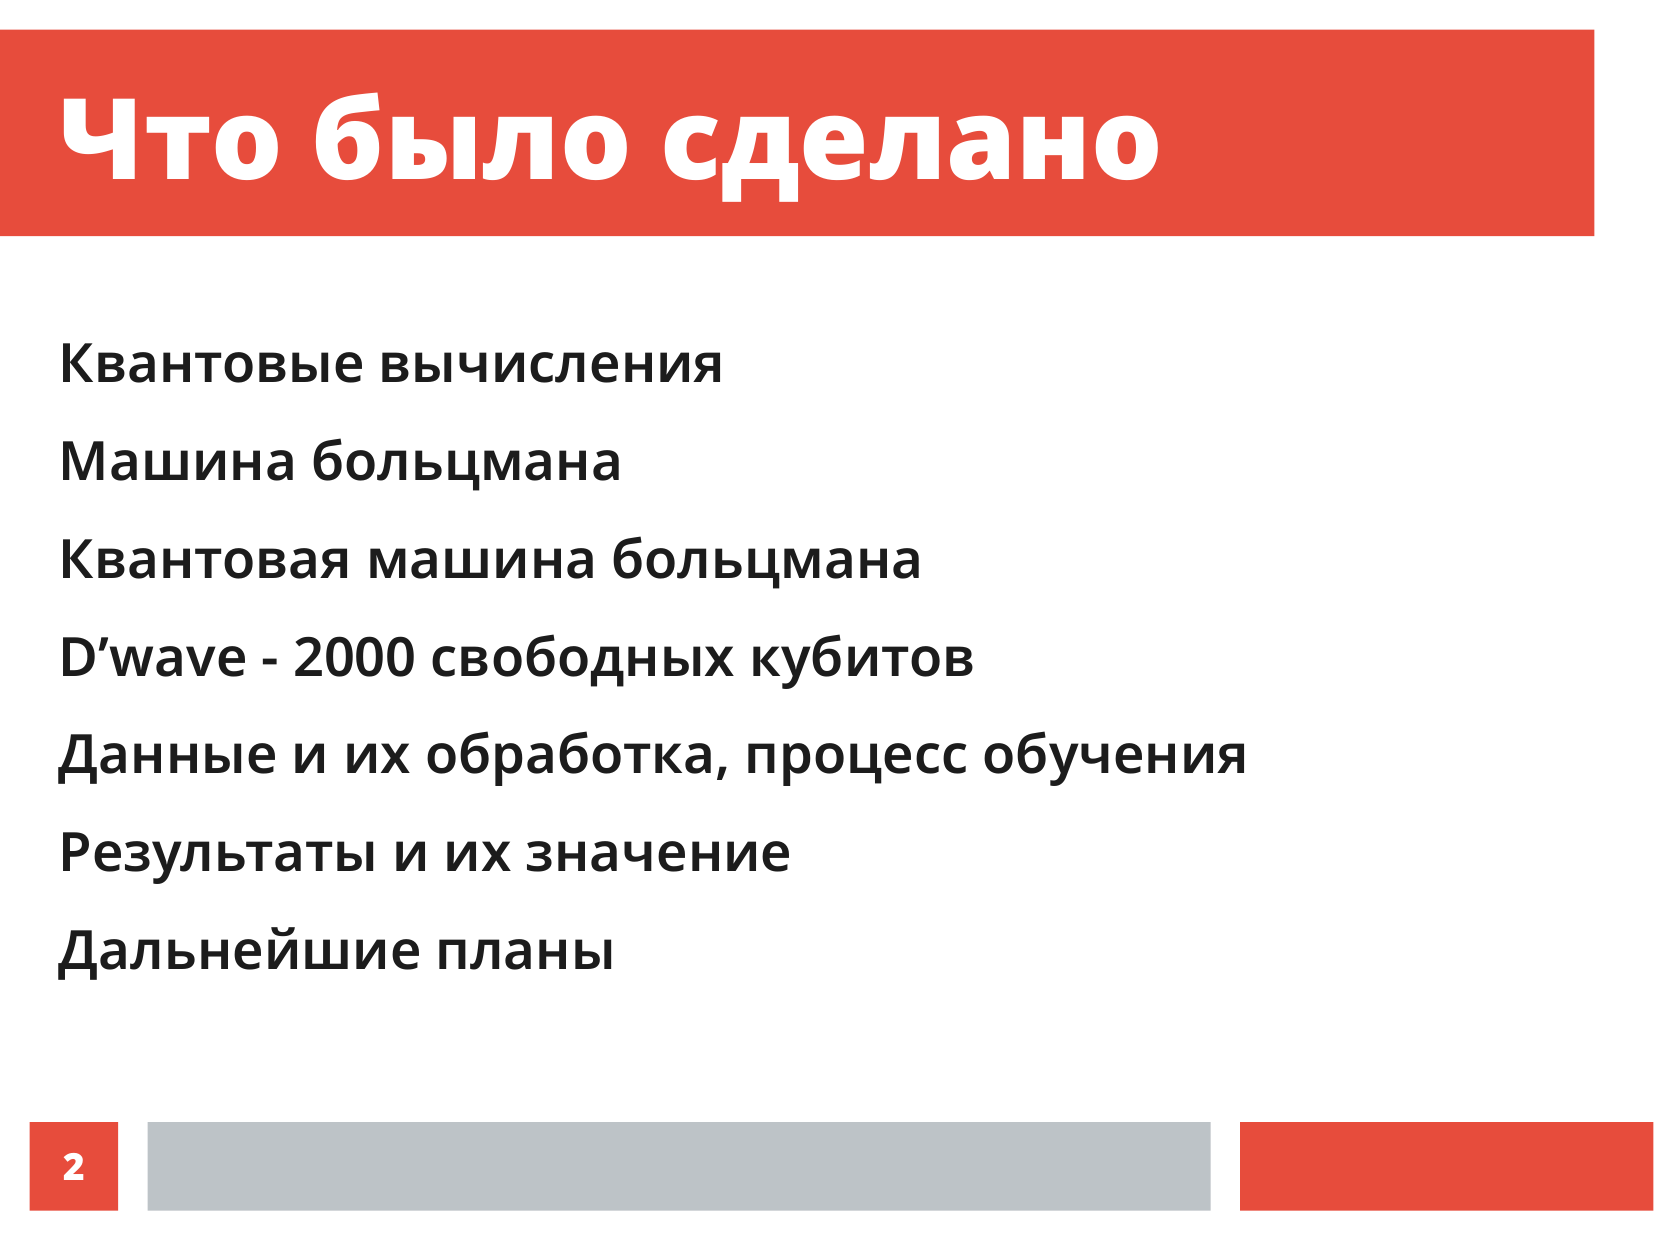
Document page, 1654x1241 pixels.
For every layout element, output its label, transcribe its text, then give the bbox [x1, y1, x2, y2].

title Что было сделано [59, 59, 1595, 207]
list Квантовые вычисления Машина больцмана Квантовая машина больцмана D’wave - 2000 свободных кубитов Данные и их обработка, процесс обучения Результаты и их значение Дальнейшие планы [59, 324, 1565, 1093]
